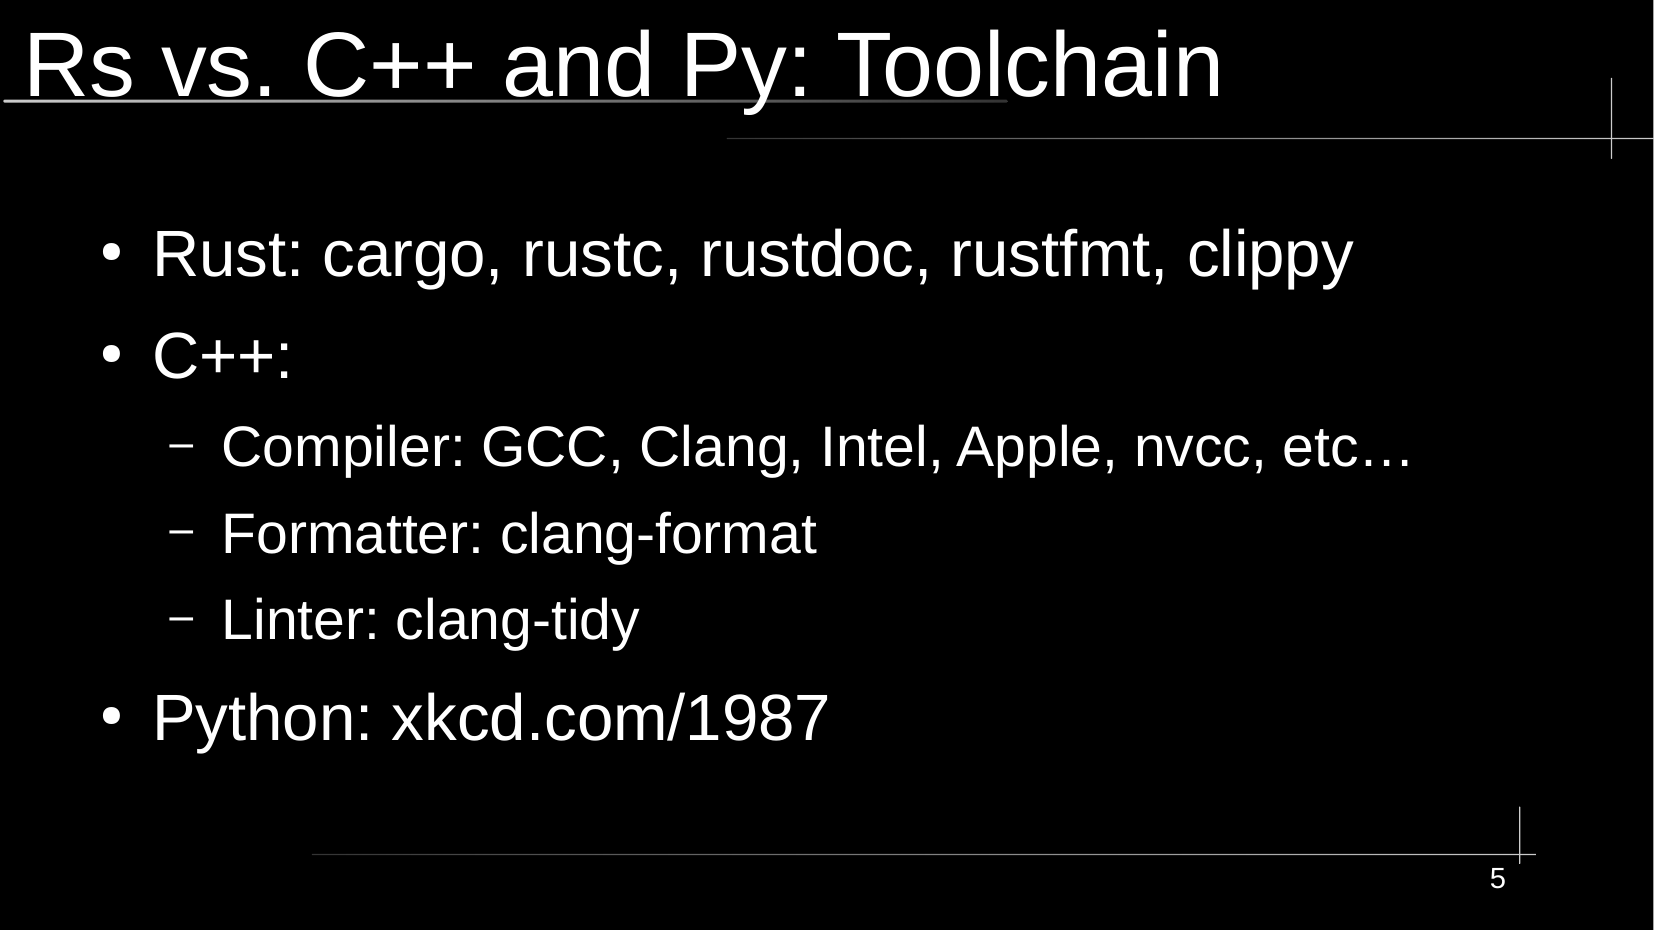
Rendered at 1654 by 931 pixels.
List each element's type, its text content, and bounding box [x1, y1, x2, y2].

title Rs vs. C++ and Py: Toolchain [23, 11, 1589, 119]
list Rust: cargo, rustc, rustdoc, rustfmt, clippy C++: Compiler: GCC, Clang, Intel, Apple, nvcc, etc… Formatter: clang-format Linter: clang-tidy Python: xkcd.com/1987 [82, 217, 1571, 758]
